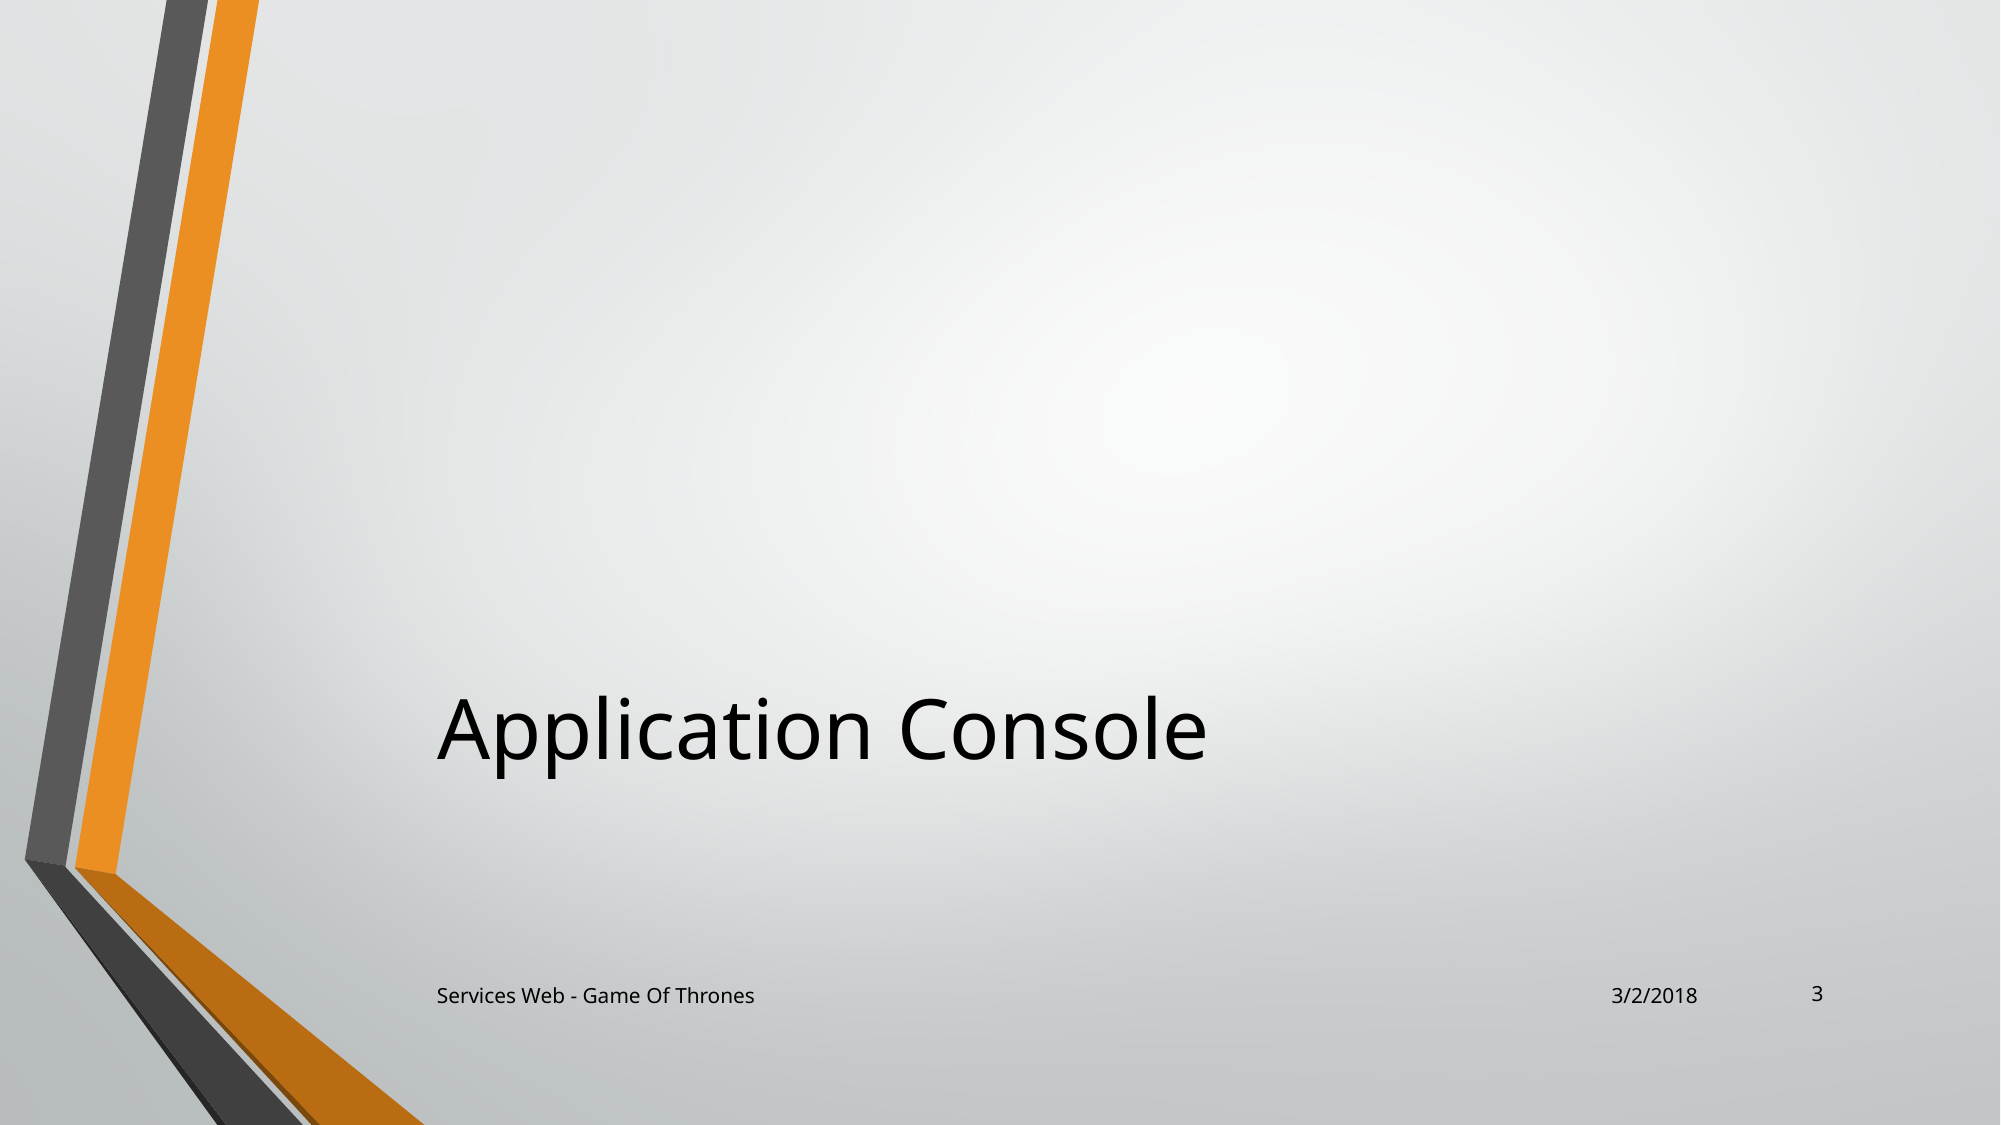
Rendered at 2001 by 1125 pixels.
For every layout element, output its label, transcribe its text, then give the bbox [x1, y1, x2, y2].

text_box ‹#› [1796, 965, 1887, 1025]
title Application Console [421, 437, 1887, 784]
text_box Services Web - Game Of Thrones [421, 965, 1585, 1025]
text_box 3/2/2018 [1596, 965, 1785, 1025]
